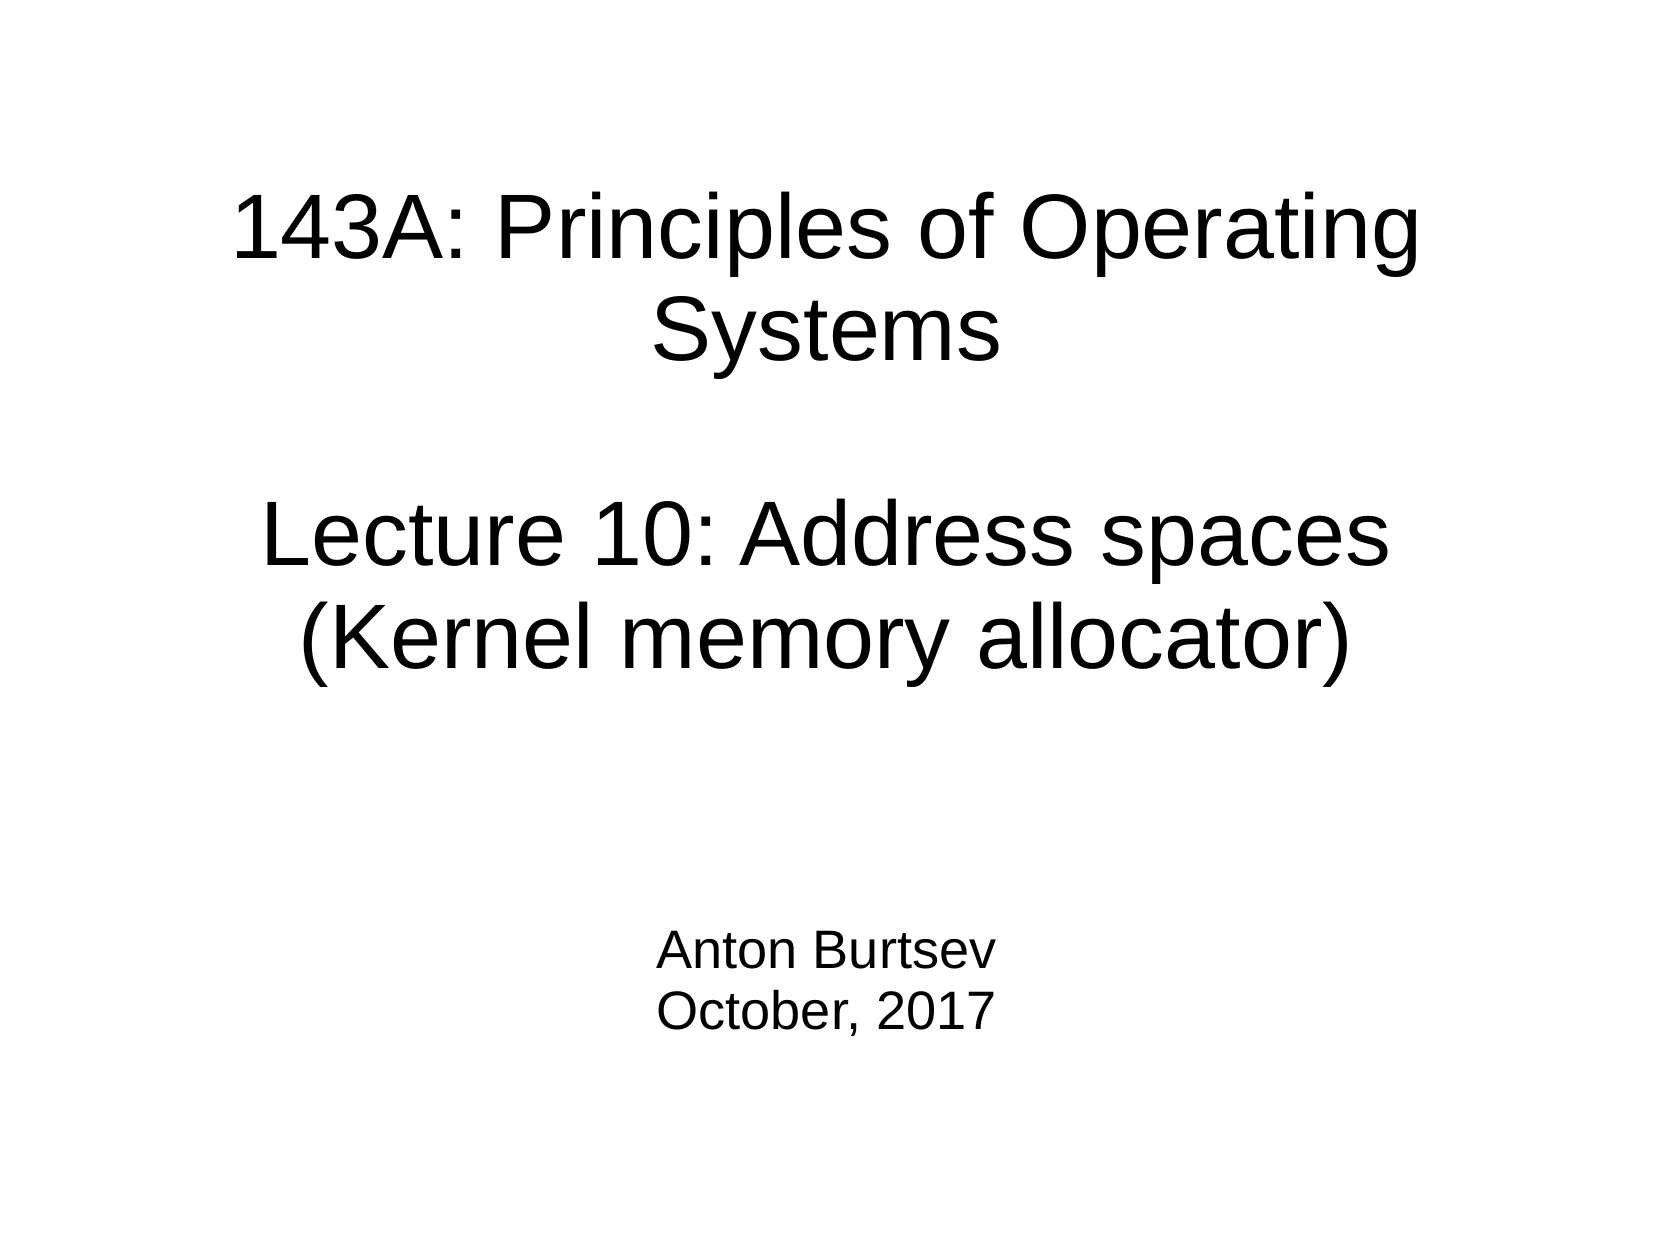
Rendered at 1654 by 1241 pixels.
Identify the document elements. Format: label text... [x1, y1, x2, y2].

subtitle Anton Burtsev October, 2017 [82, 637, 1571, 1109]
title 143A: Principles of Operating Systems Lecture 10: Address spaces (Kernel memory allocator) [82, 113, 1571, 637]
